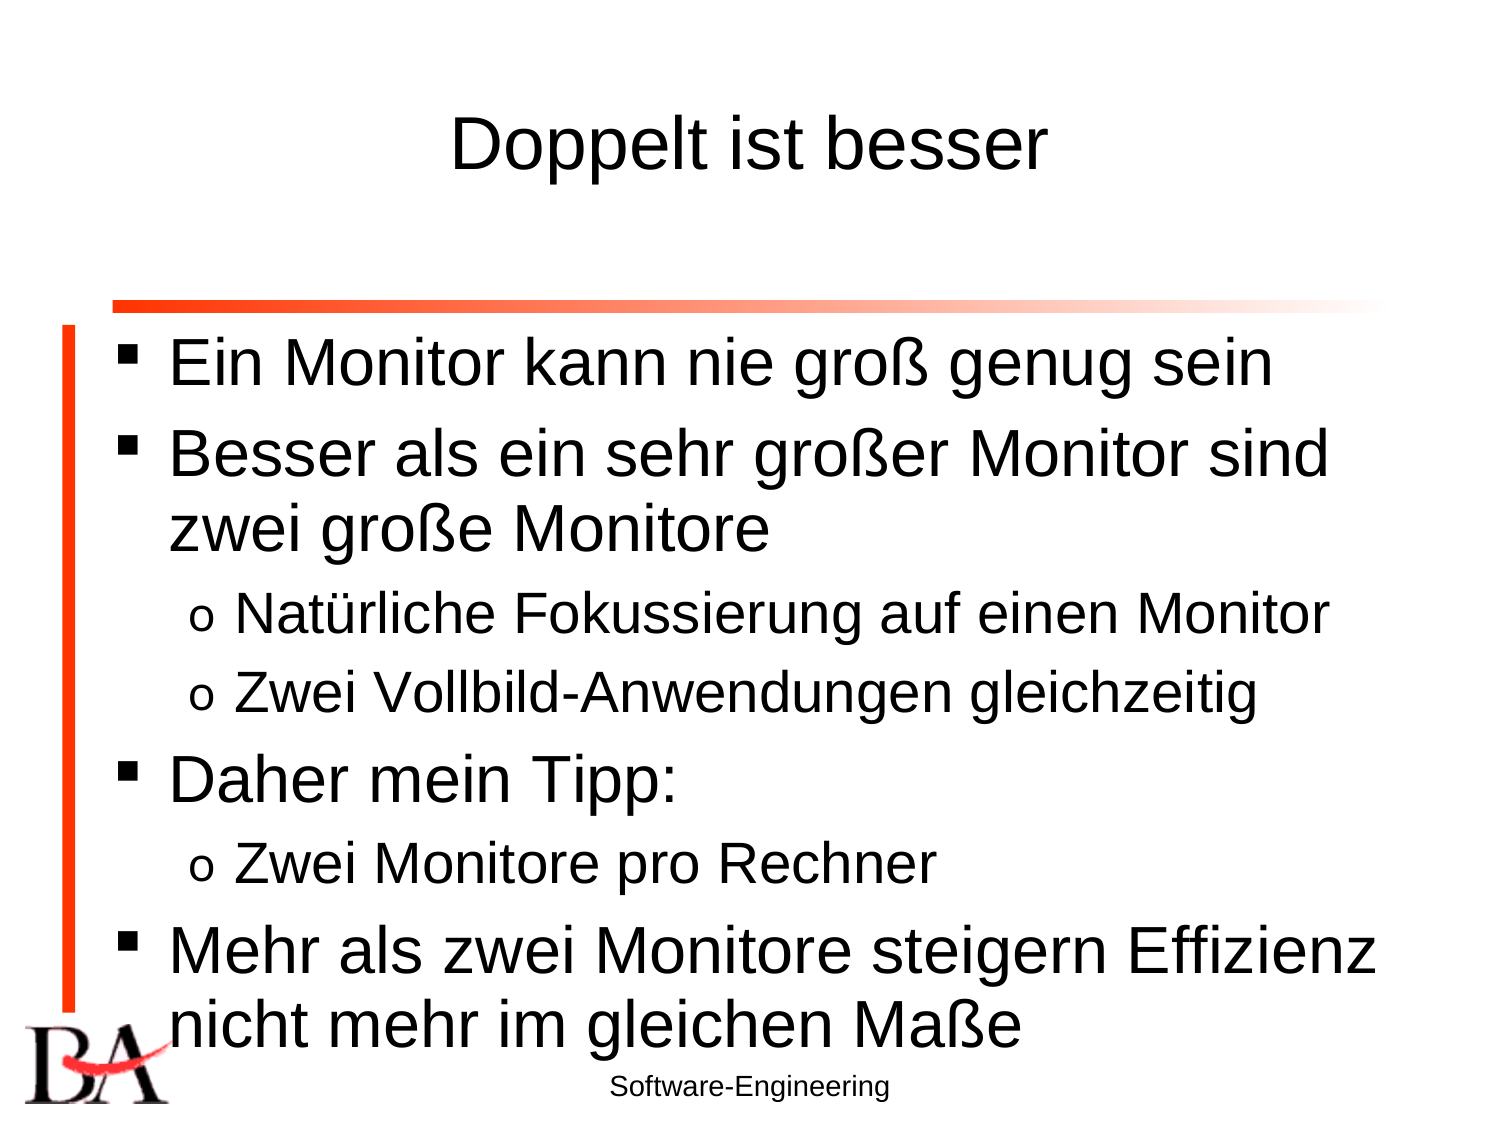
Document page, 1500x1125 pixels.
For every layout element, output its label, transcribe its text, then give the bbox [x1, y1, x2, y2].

list Ein Monitor kann nie groß genug sein Besser als ein sehr großer Monitor sind zwei große Monitore Natürliche Fokussierung auf einen Monitor Zwei Vollbild-Anwendungen gleichzeitig Daher mein Tipp: Zwei Monitore pro Rechner Mehr als zwei Monitore steigern Effizienz nicht mehr im gleichen Maße [112, 324, 1388, 1062]
picture [24, 1024, 175, 1104]
title Doppelt ist besser [112, 28, 1388, 259]
